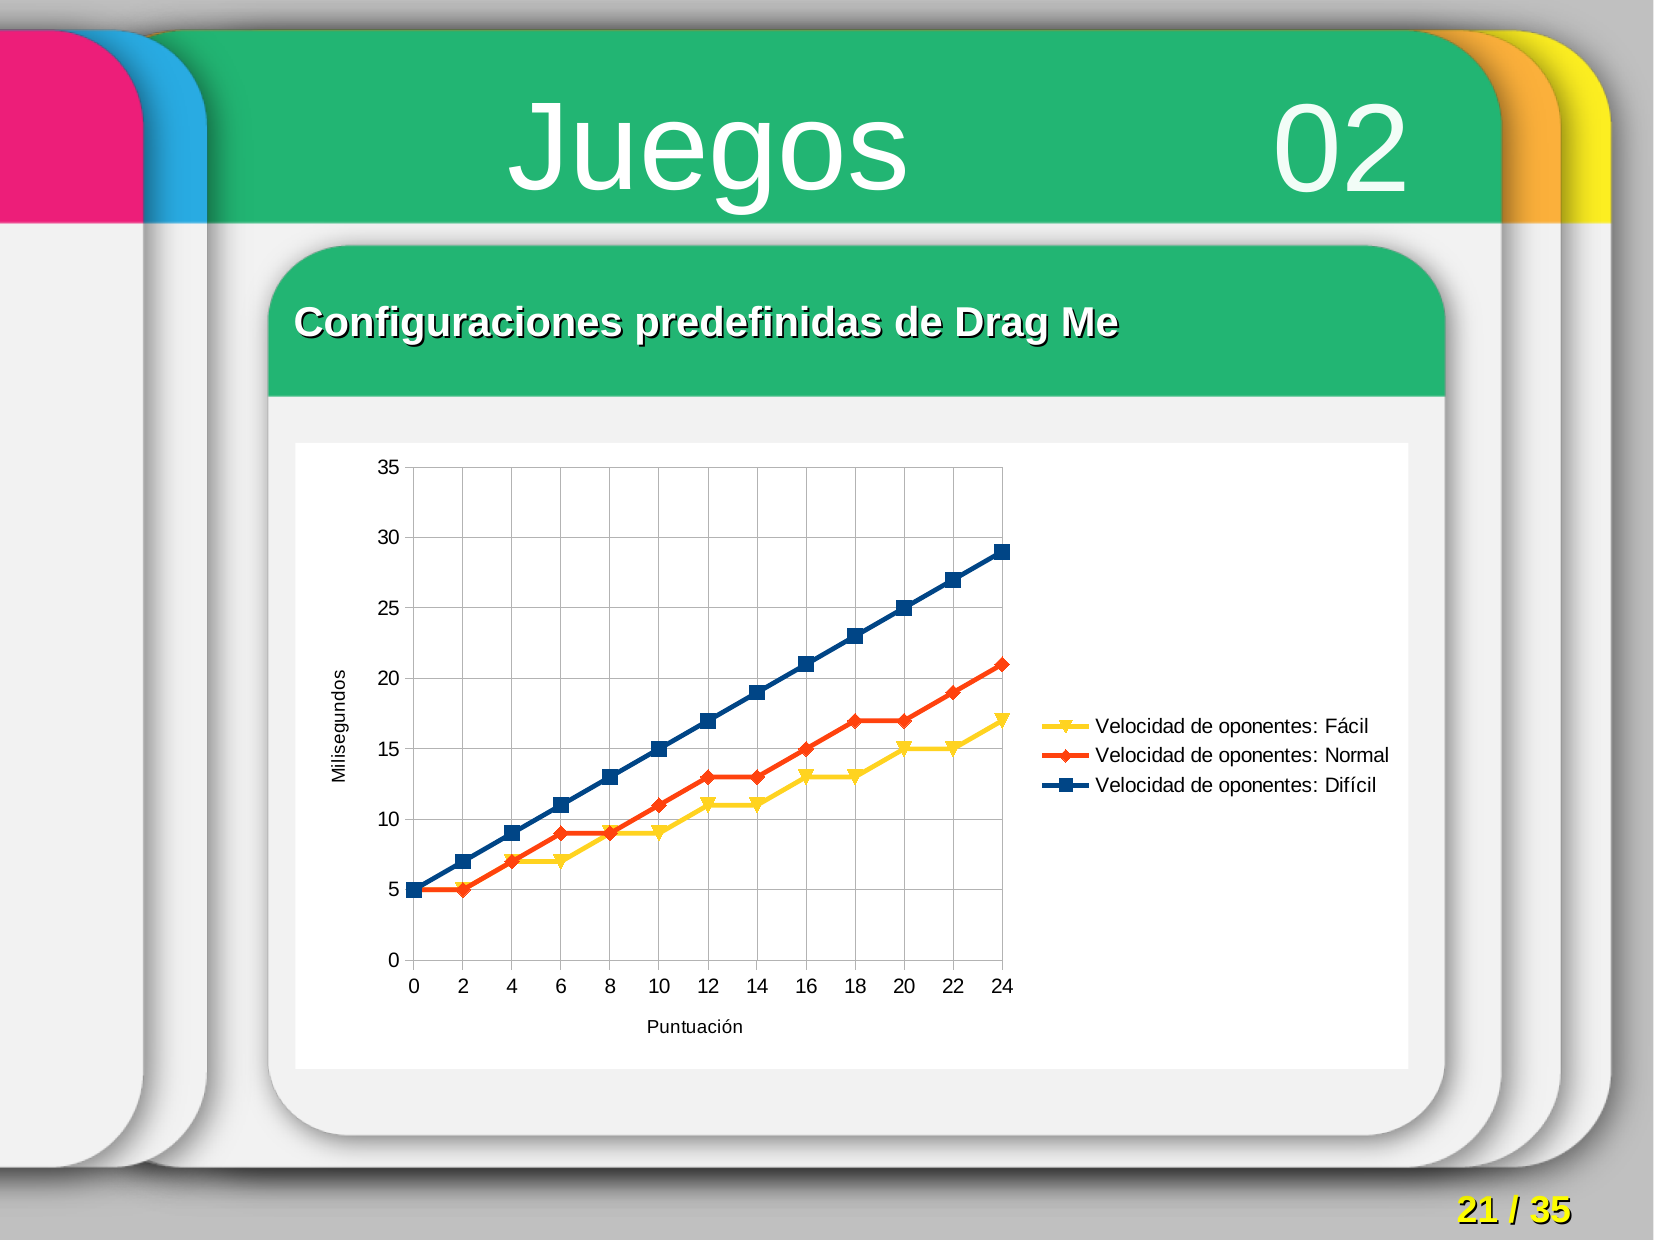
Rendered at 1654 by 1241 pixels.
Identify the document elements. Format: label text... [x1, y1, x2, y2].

title Configuraciones predefinidas de Drag Me [293, 218, 1120, 427]
text_box [236, 221, 1536, 1193]
chart [295, 442, 1409, 1069]
text_box 02 [1257, 58, 1433, 221]
picture [0, 0, 1654, 1241]
title Juegos [147, 59, 1270, 235]
